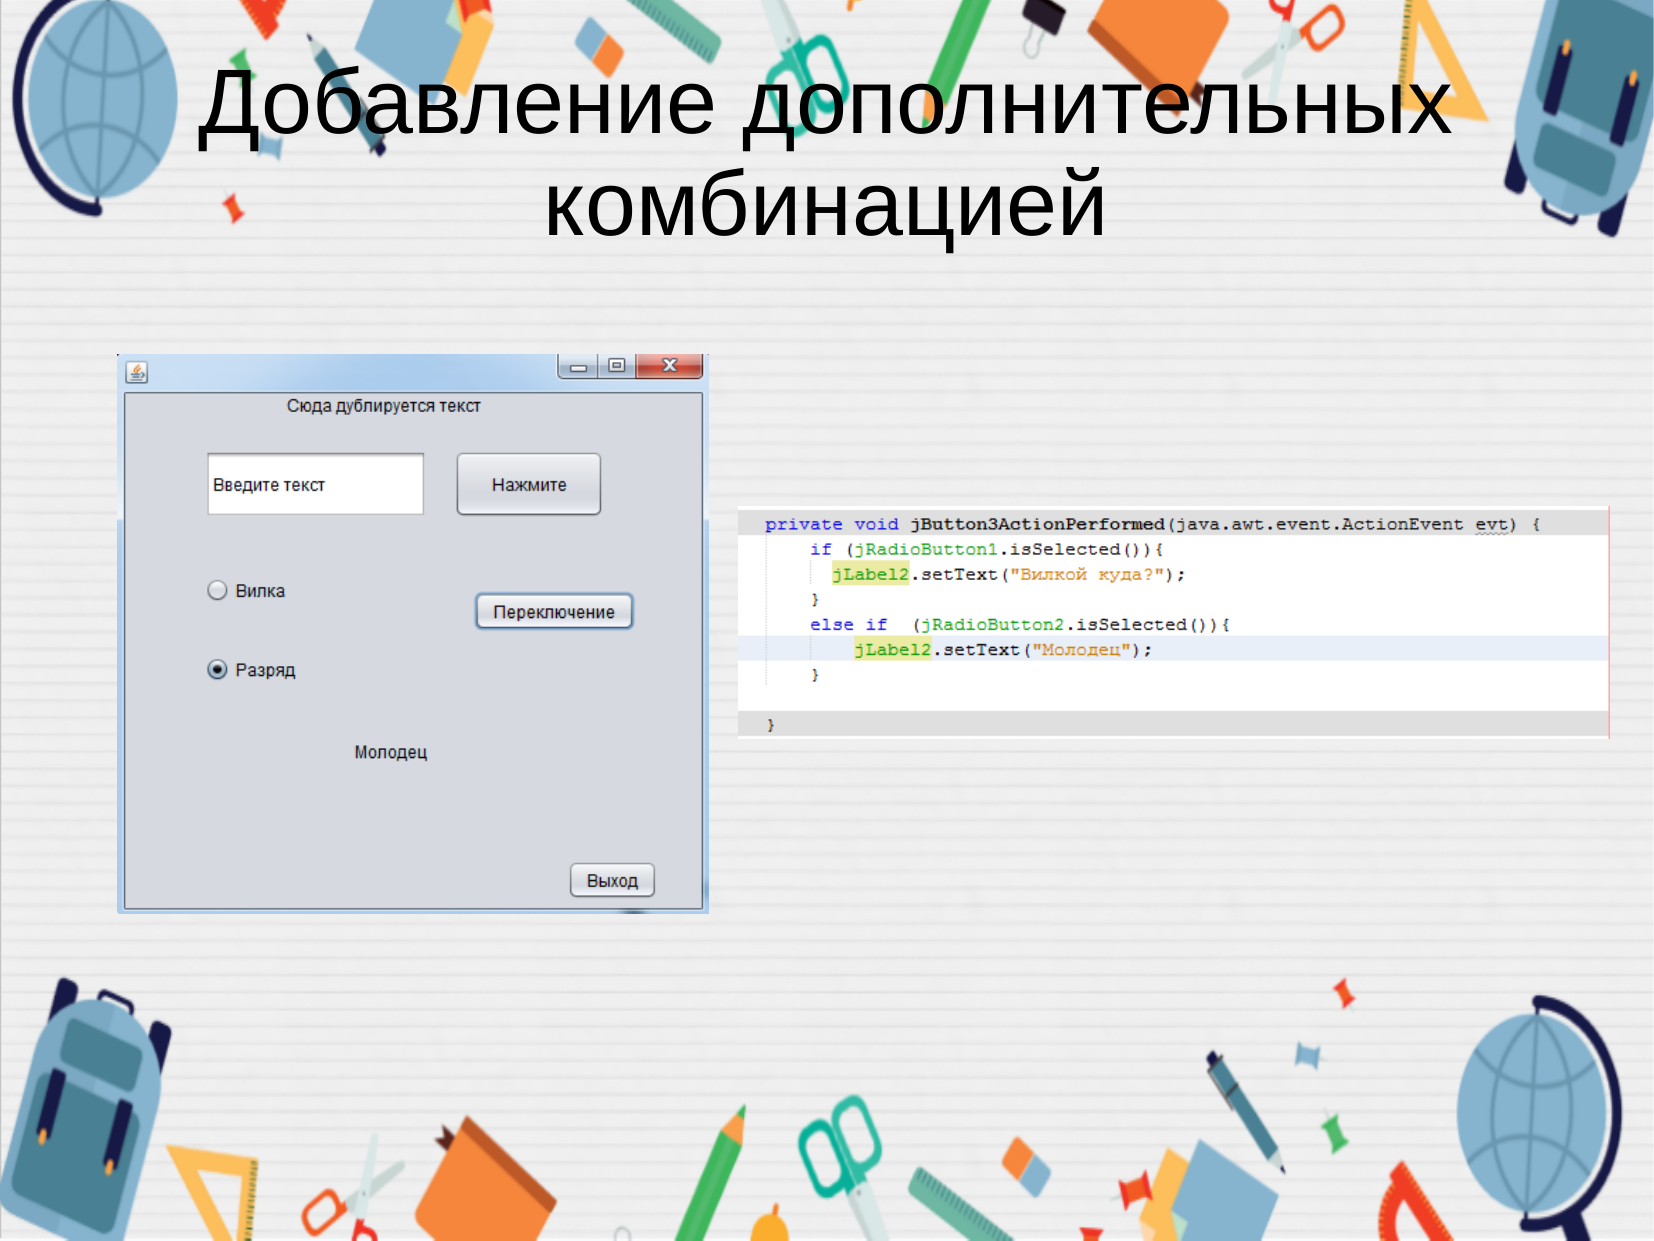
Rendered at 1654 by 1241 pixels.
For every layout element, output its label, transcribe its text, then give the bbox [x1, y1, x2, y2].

picture [0, 0, 1654, 1241]
title Добавление дополнительных комбинацией [82, 49, 1571, 257]
